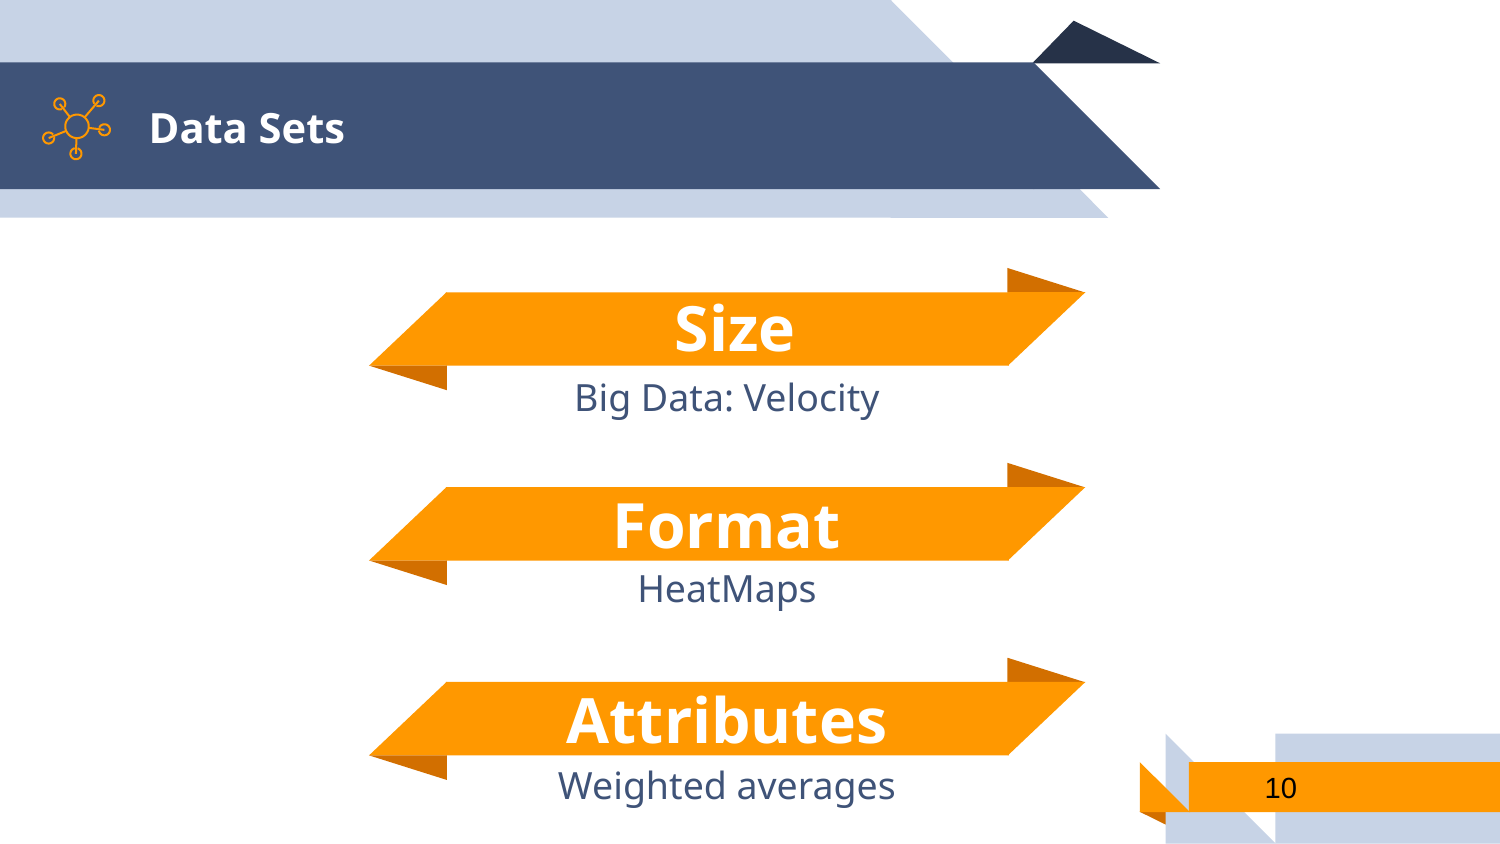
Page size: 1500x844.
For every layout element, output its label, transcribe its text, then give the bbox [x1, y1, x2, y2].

text_box [368, 657, 1086, 780]
text_box [368, 487, 448, 586]
subtitle HeatMaps [448, 559, 1006, 615]
title Format [448, 487, 1006, 559]
slide_number <number> [1249, 760, 1494, 813]
title Attributes [448, 682, 1006, 755]
text_box [368, 292, 1011, 391]
title Size [457, 290, 1014, 363]
text_box [1006, 462, 1086, 561]
text_box [1007, 267, 1086, 360]
title Data Sets [133, 64, 997, 190]
subtitle Weighted averages [448, 756, 1006, 813]
subtitle Big Data: Velocity [448, 365, 1006, 428]
